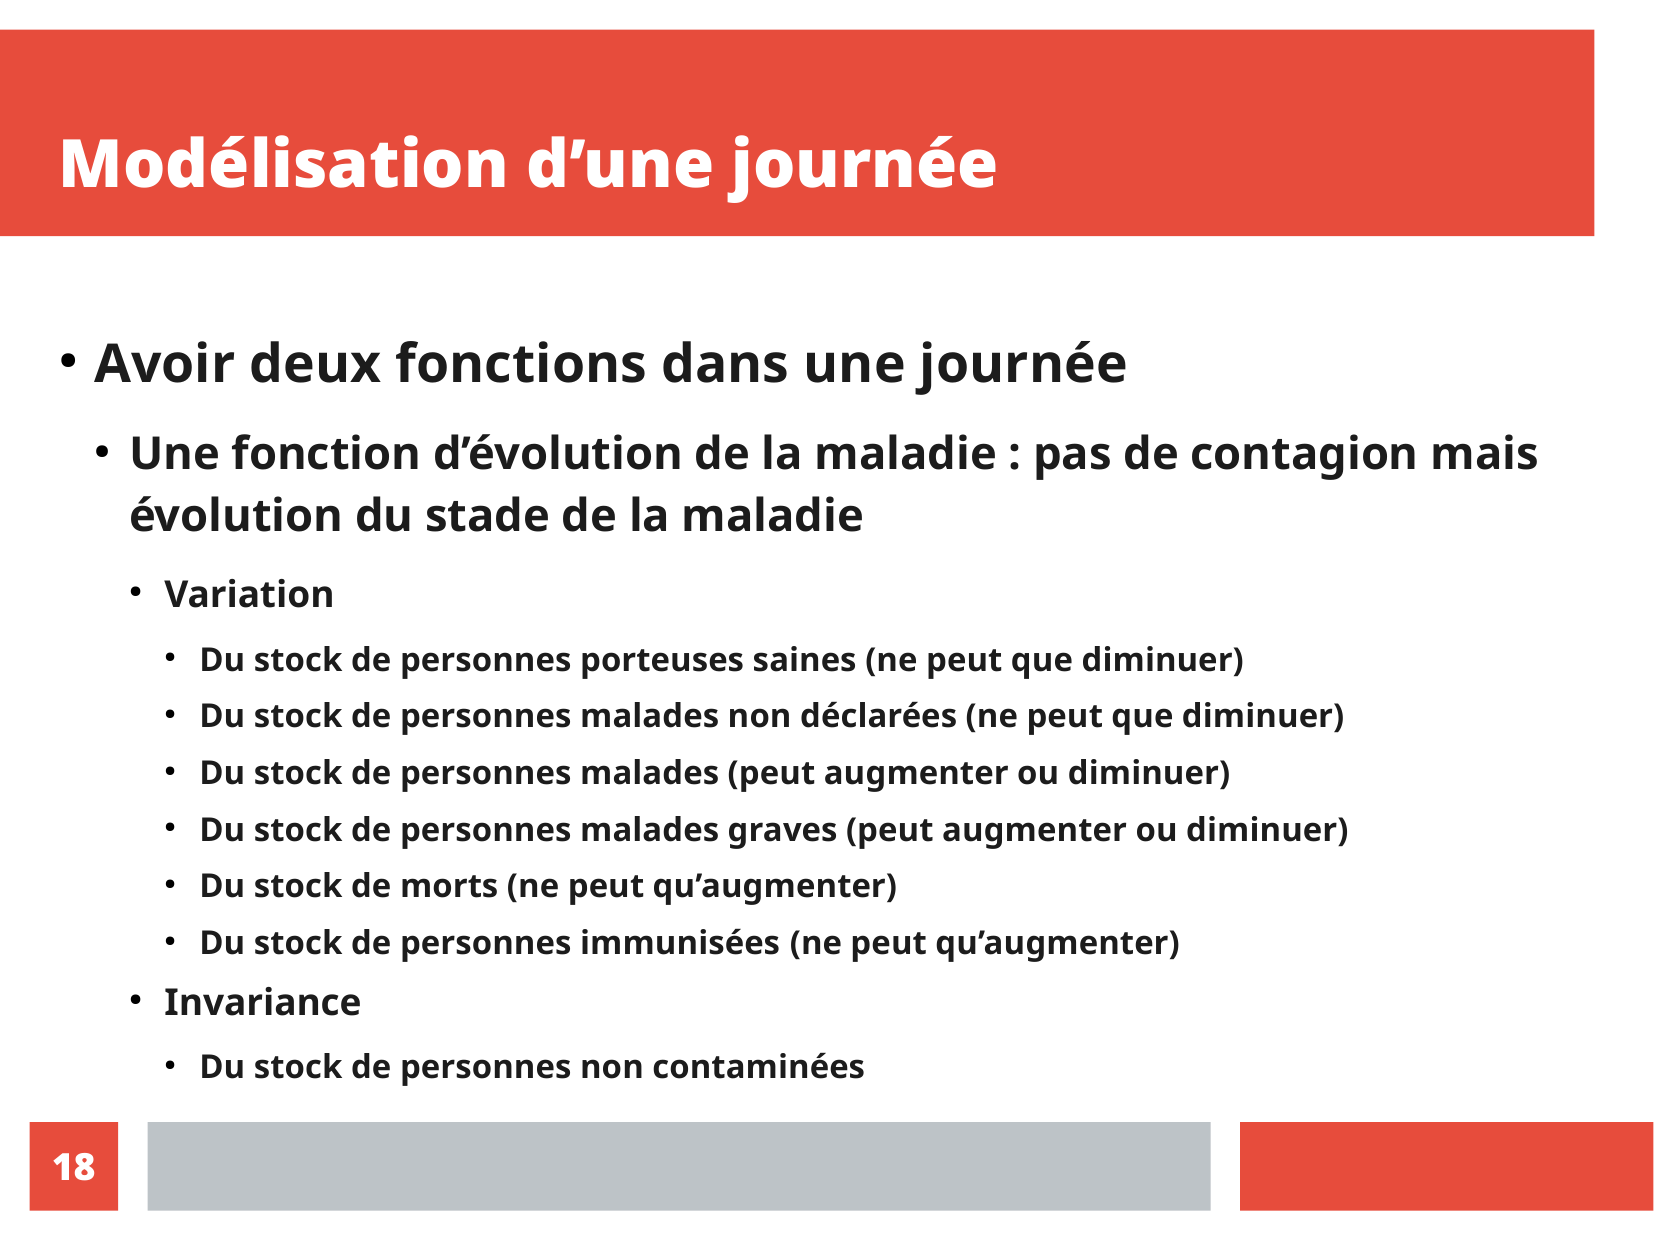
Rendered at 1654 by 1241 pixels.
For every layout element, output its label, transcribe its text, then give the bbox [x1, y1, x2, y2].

list Avoir deux fonctions dans une journée Une fonction d’évolution de la maladie : pas de contagion mais évolution du stade de la maladie Variation Du stock de personnes porteuses saines (ne peut que diminuer) Du stock de personnes malades non déclarées (ne peut que diminuer) Du stock de personnes malades (peut augmenter ou diminuer) Du stock de personnes malades graves (peut augmenter ou diminuer) Du stock de morts (ne peut qu’augmenter) Du stock de personnes immunisées (ne peut qu’augmenter) Invariance Du stock de personnes non contaminées [59, 324, 1565, 1093]
title Modélisation d’une journée [59, 59, 1595, 207]
